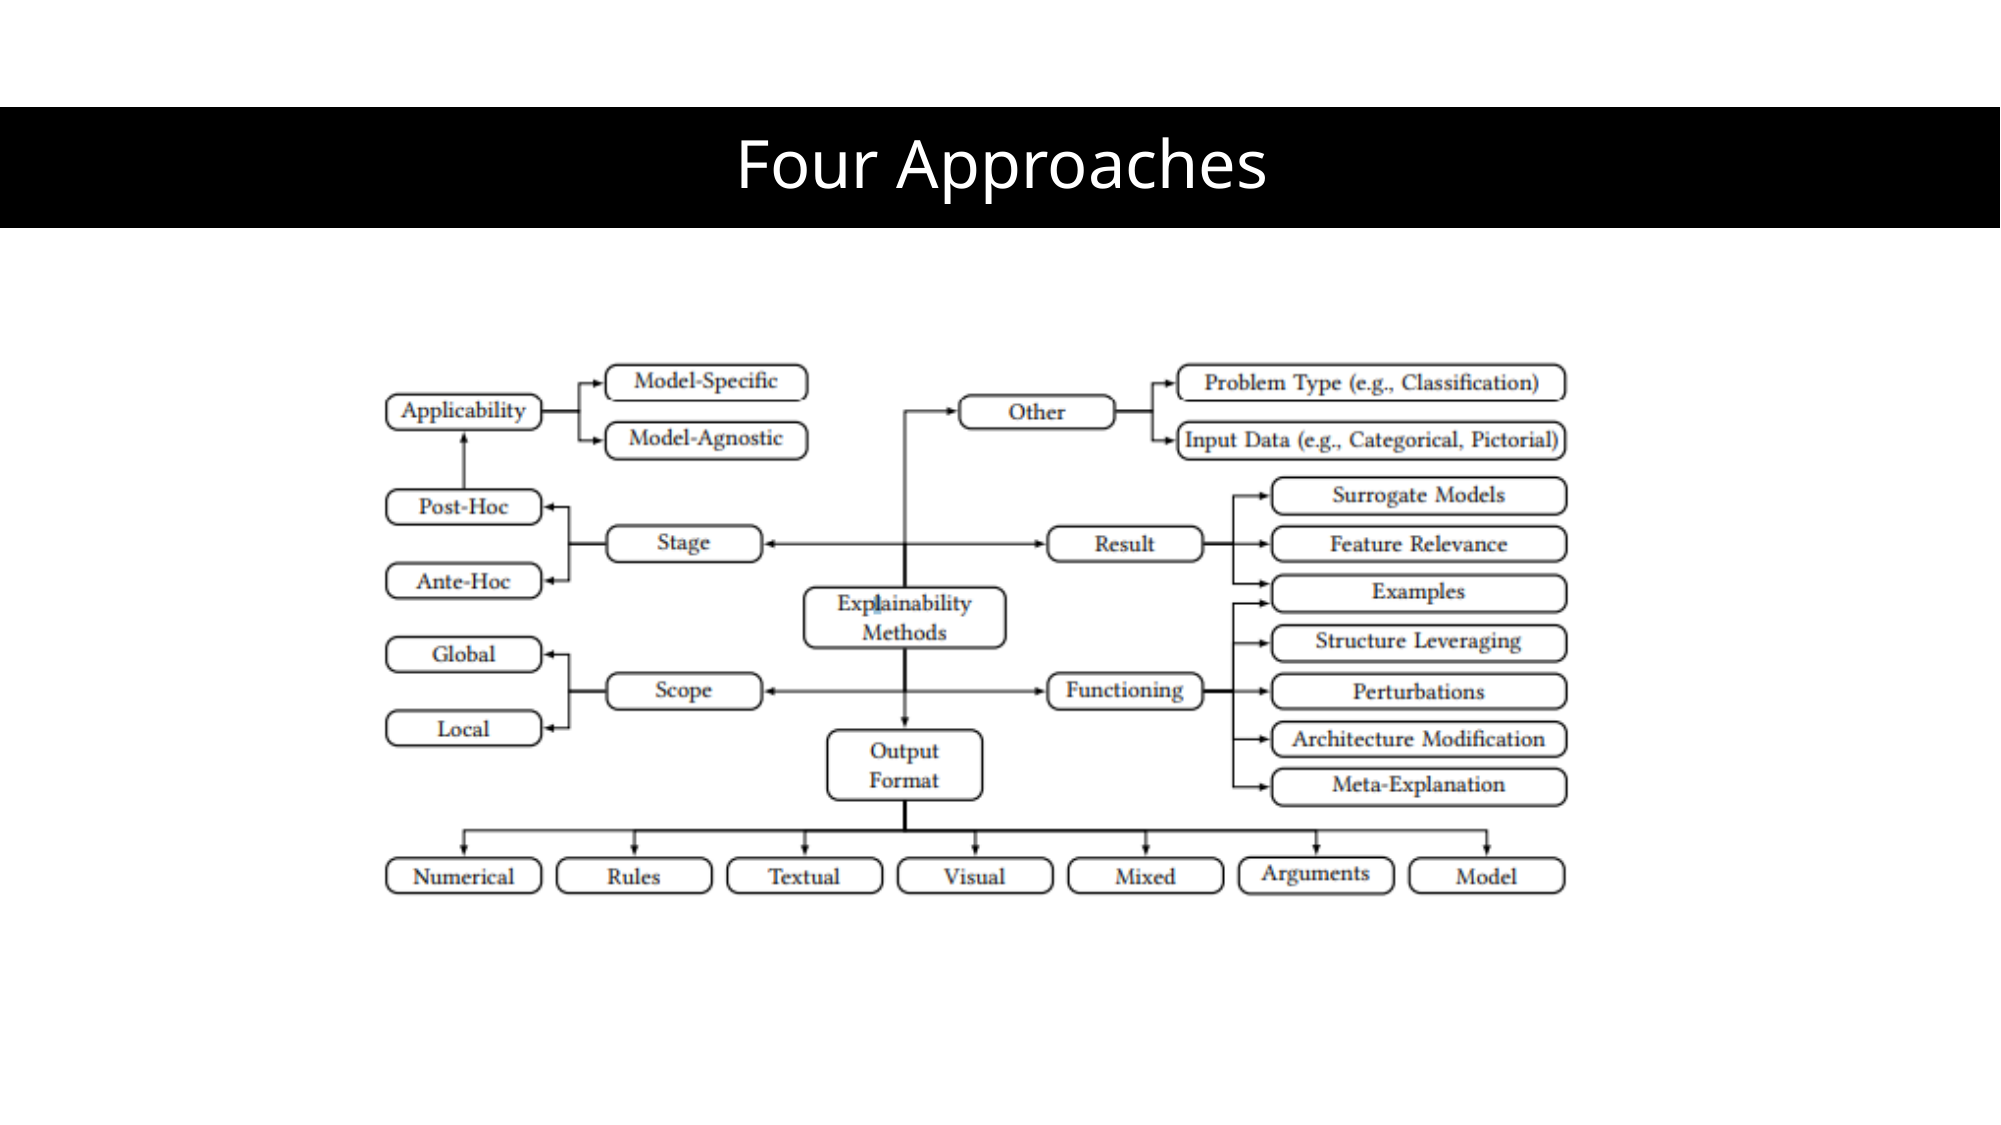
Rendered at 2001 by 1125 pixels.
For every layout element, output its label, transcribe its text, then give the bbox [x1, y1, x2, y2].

text_box [0, 107, 91, 228]
text_box [1931, 107, 2000, 228]
title Four Approaches [91, 105, 1931, 228]
picture [321, 345, 1627, 922]
